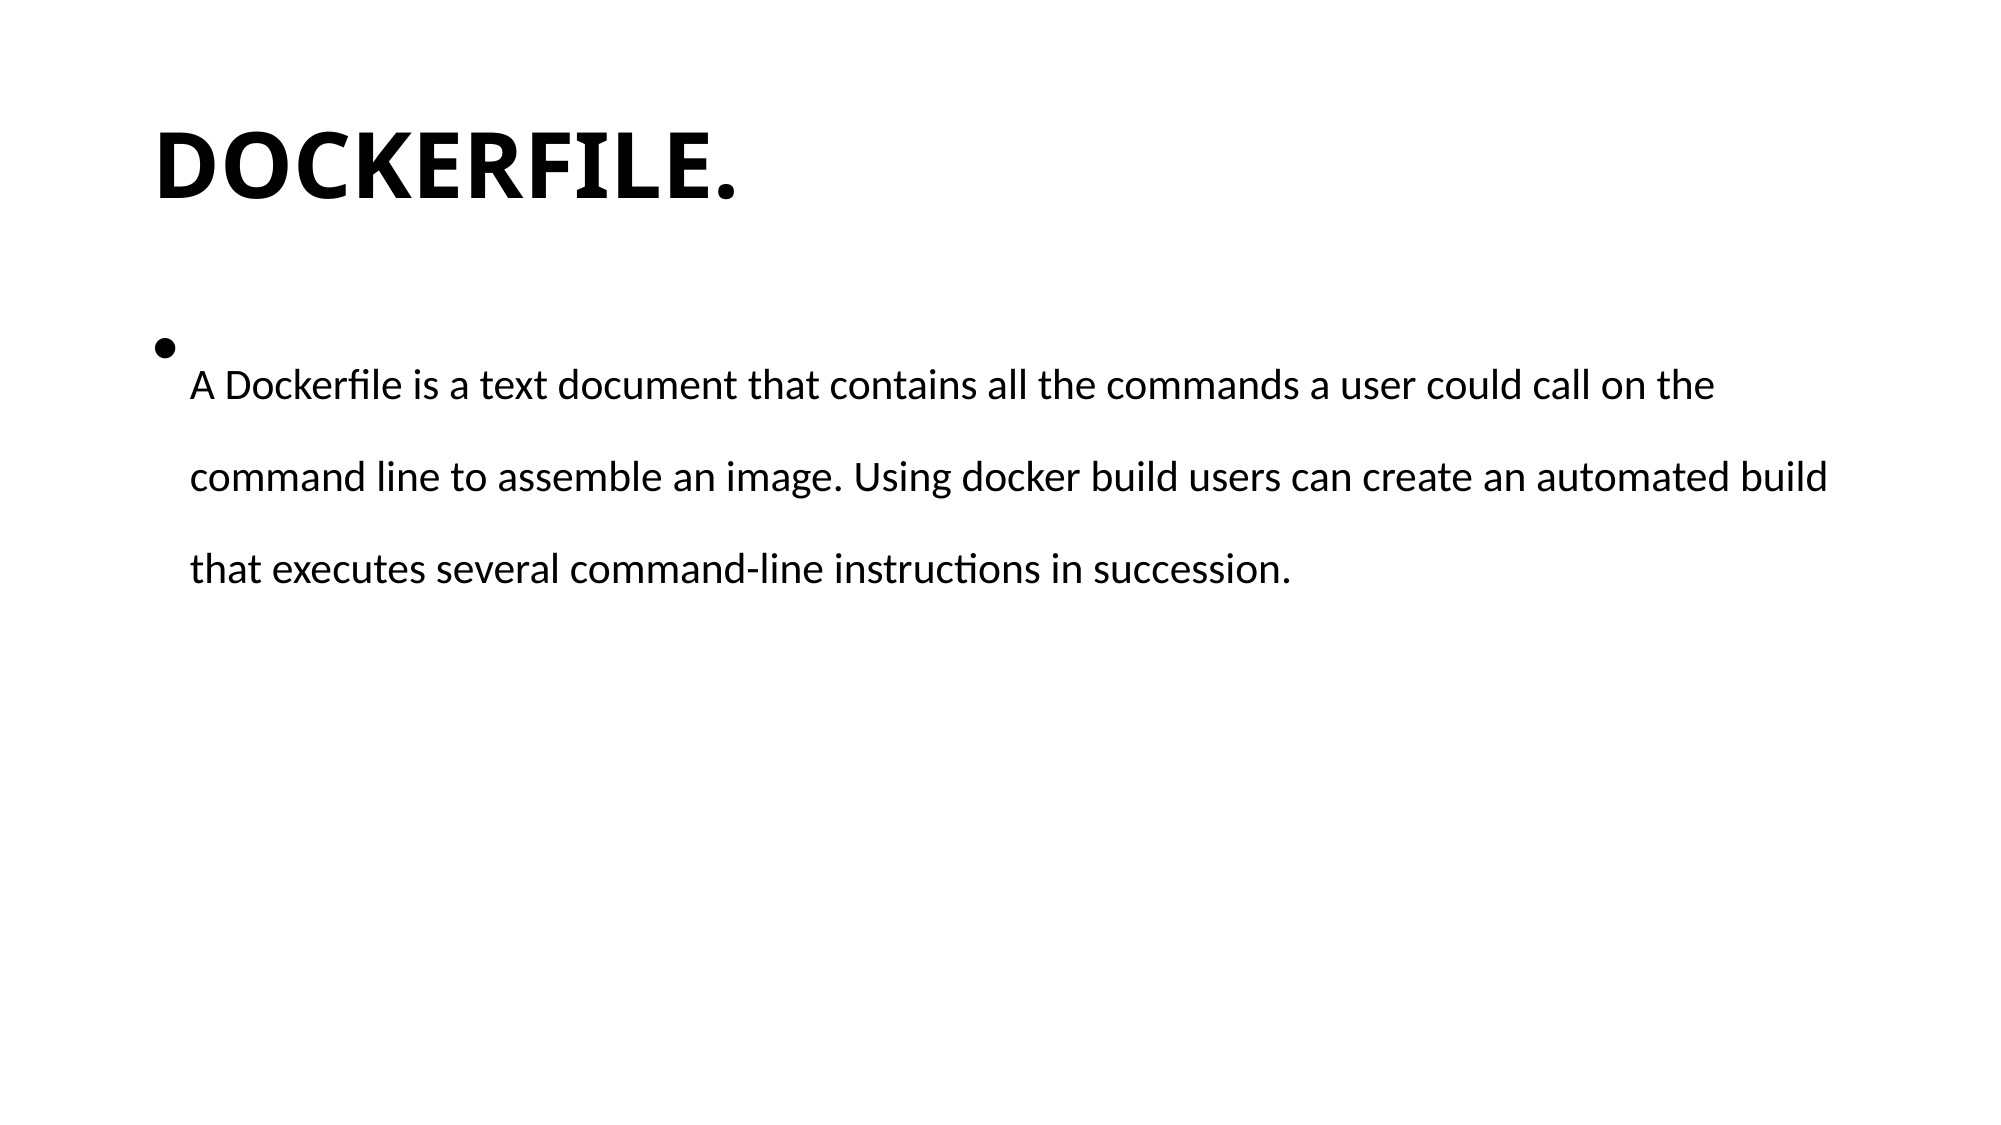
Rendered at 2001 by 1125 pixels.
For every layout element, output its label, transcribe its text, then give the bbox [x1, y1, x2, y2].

picture [608, 541, 1065, 948]
list A Dockerfile is a text document that contains all the commands a user could call on the command line to assemble an image. Using docker build users can create an automated build that executes several command-line instructions in succession. [137, 299, 1863, 1014]
title DOCKERFILE. [137, 59, 1863, 278]
